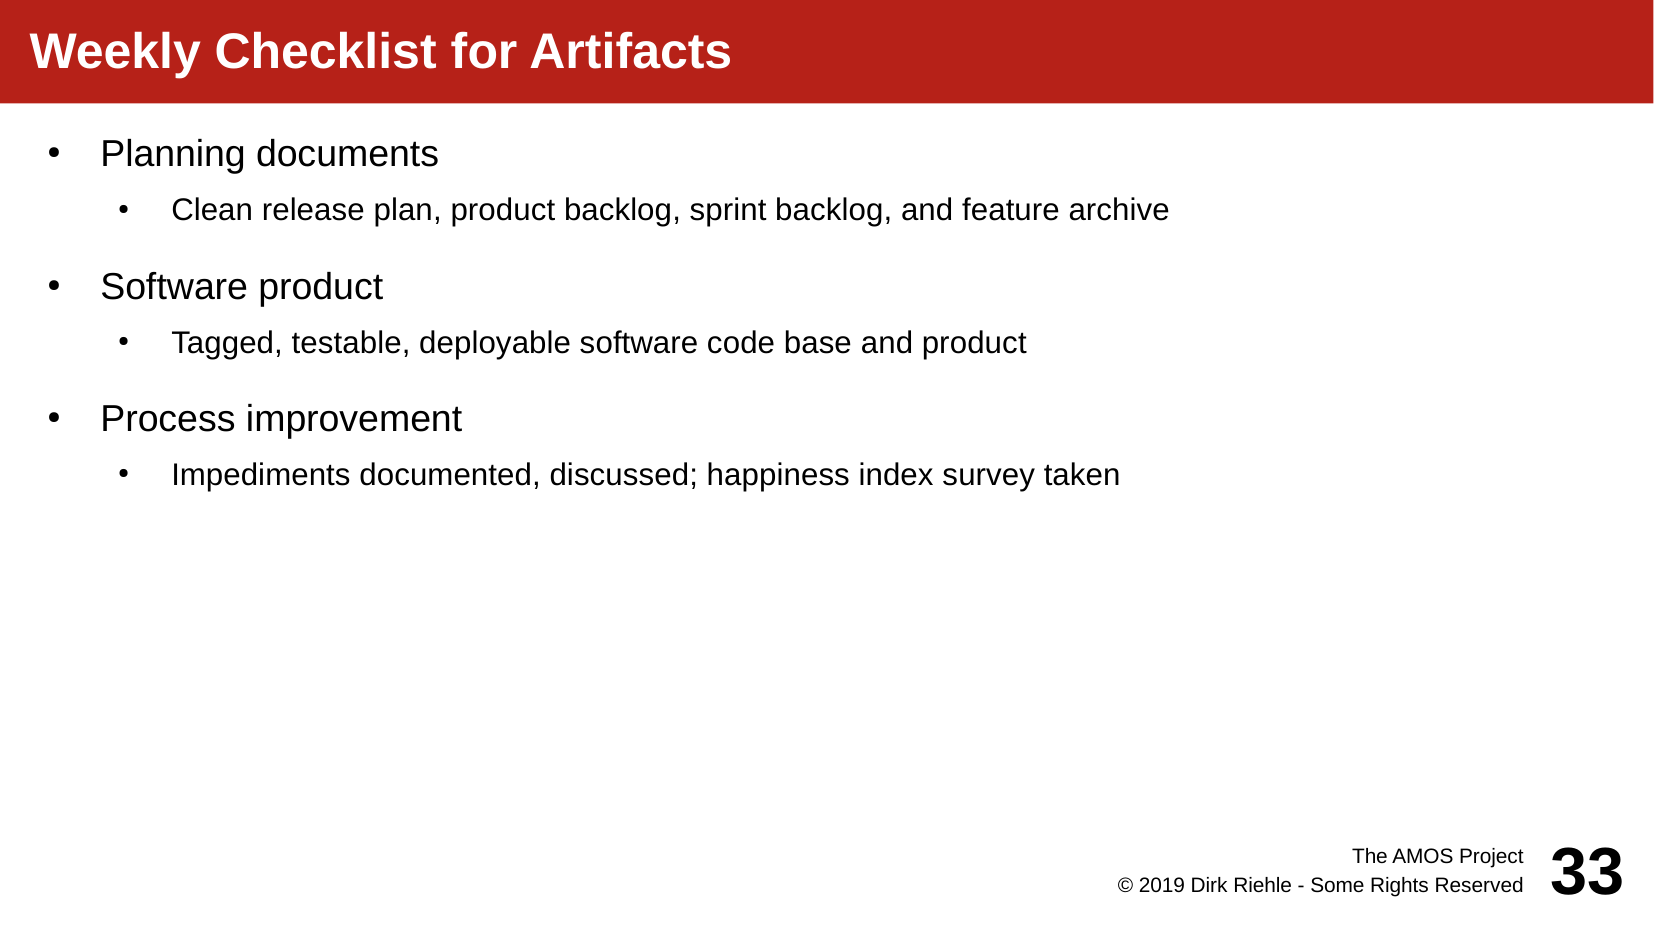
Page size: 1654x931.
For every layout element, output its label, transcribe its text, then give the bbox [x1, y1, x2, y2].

list Planning documents Clean release plan, product backlog, sprint backlog, and feature archive Software product Tagged, testable, deployable software code base and product Process improvement Impediments documented, discussed; happiness index survey taken [29, 132, 1625, 798]
title Weekly Checklist for Artifacts [0, 0, 1654, 104]
